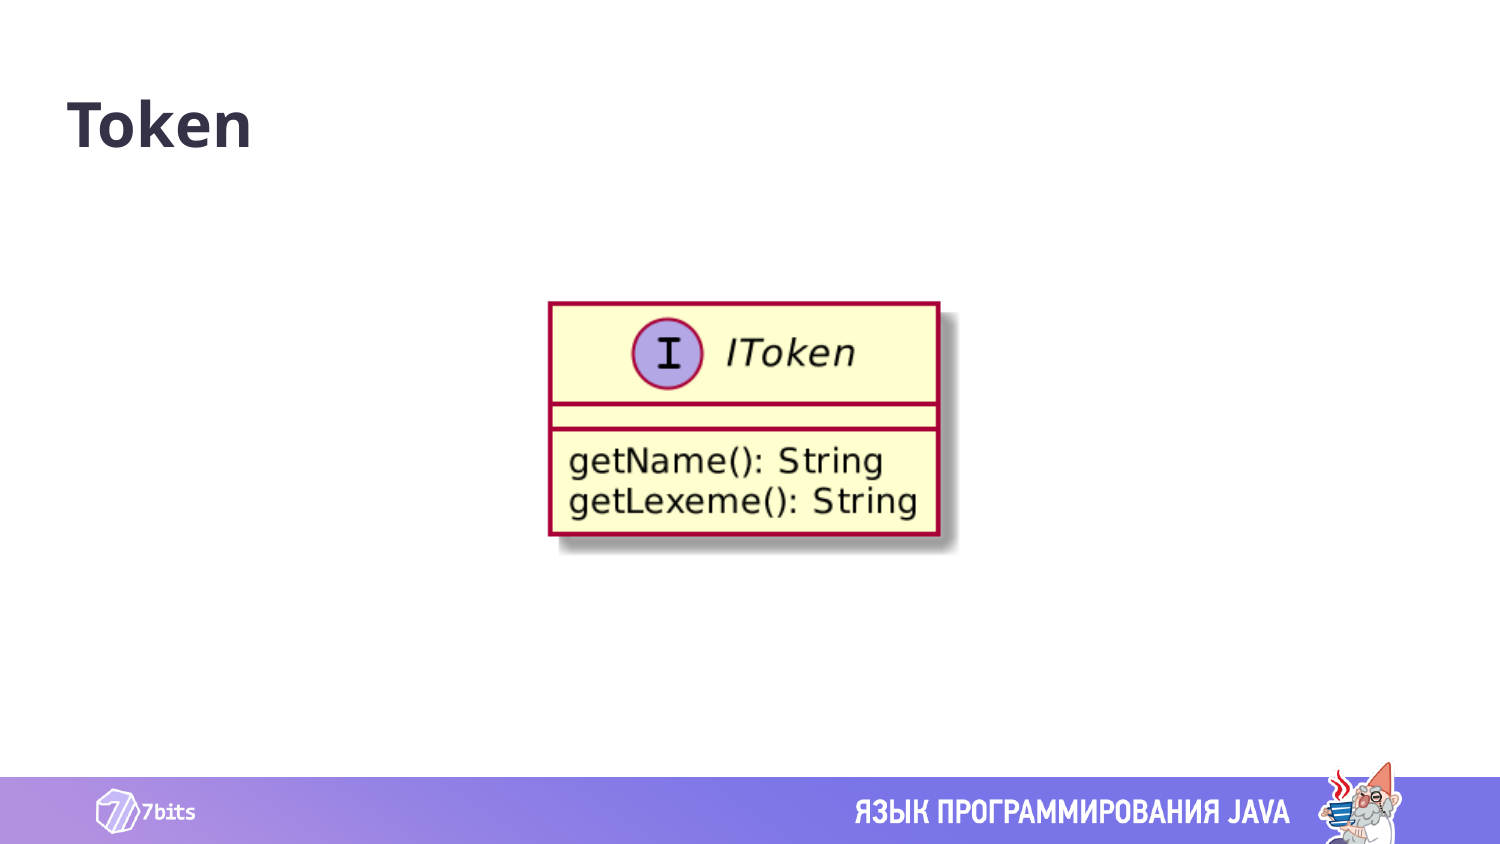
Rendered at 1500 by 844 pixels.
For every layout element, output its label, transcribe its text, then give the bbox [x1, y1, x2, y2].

picture [531, 278, 969, 565]
title Token [51, 69, 1449, 164]
picture [0, 717, 1500, 844]
